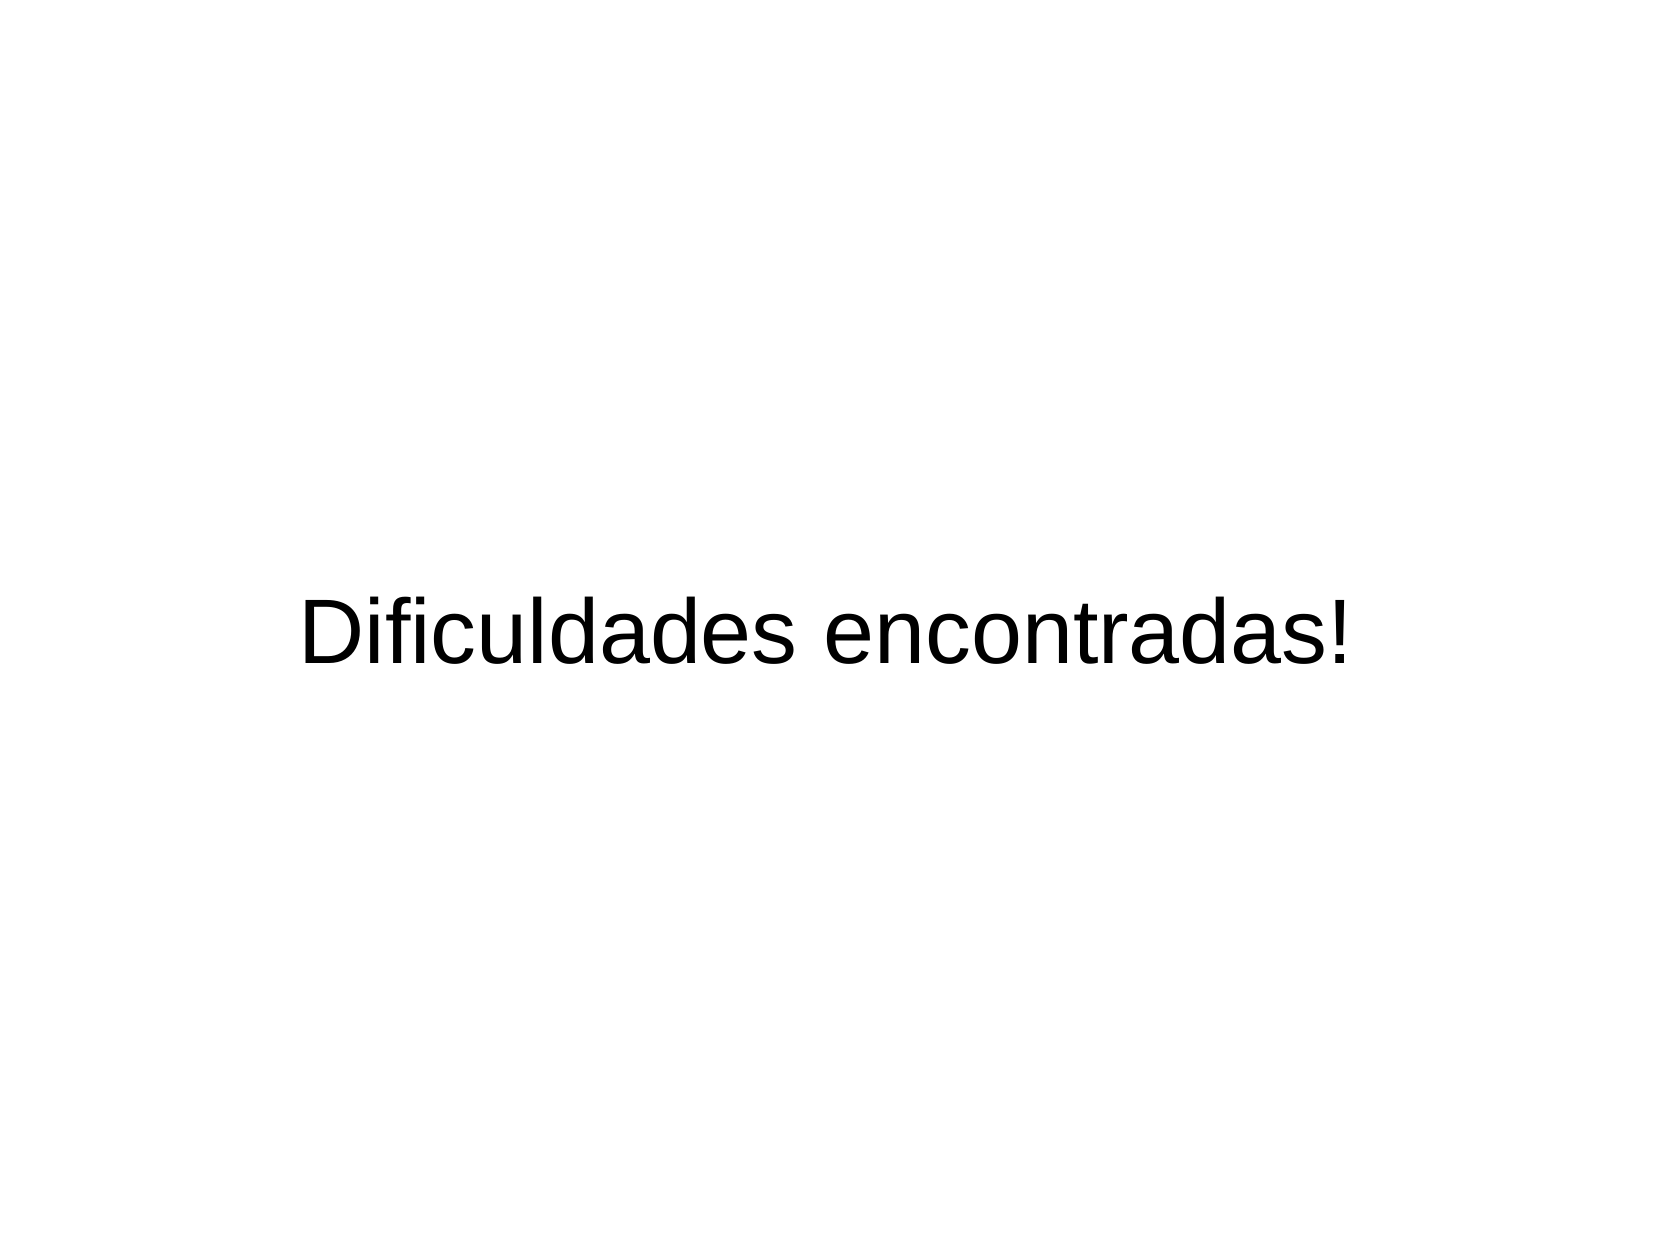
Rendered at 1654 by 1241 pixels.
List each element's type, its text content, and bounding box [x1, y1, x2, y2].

title Dificuldades encontradas! [82, 49, 1571, 1205]
